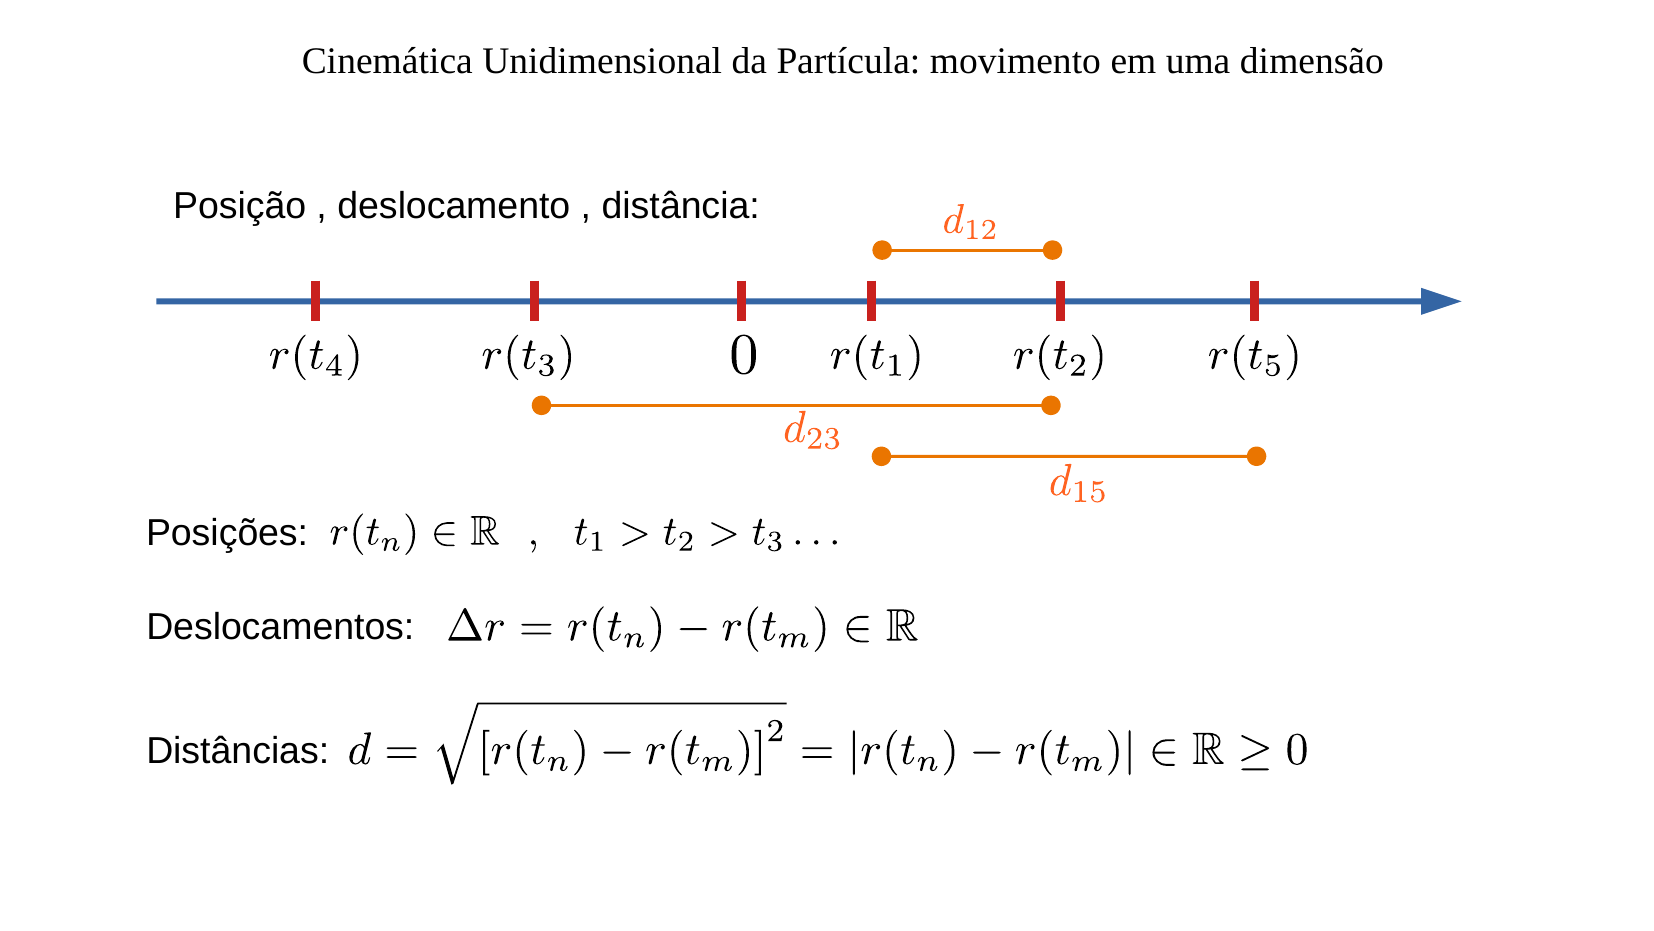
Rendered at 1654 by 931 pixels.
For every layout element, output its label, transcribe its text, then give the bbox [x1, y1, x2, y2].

picture [729, 334, 756, 375]
text_box Distâncias: [131, 722, 345, 780]
text_box Posição , deslocamento , distância: [158, 176, 1291, 268]
picture [829, 334, 920, 381]
picture [345, 700, 1309, 787]
picture [1207, 334, 1298, 381]
picture [783, 410, 840, 450]
picture [942, 204, 996, 239]
text_box Posições: [131, 503, 334, 561]
text_box Cinemática Unidimensional da Partícula: movimento em uma dimensão [287, 11, 1401, 89]
text_box Deslocamentos: [131, 598, 440, 656]
picture [446, 606, 918, 652]
picture [268, 334, 359, 381]
picture [327, 511, 839, 557]
picture [1048, 463, 1105, 503]
picture [481, 334, 572, 381]
picture [1012, 334, 1103, 381]
